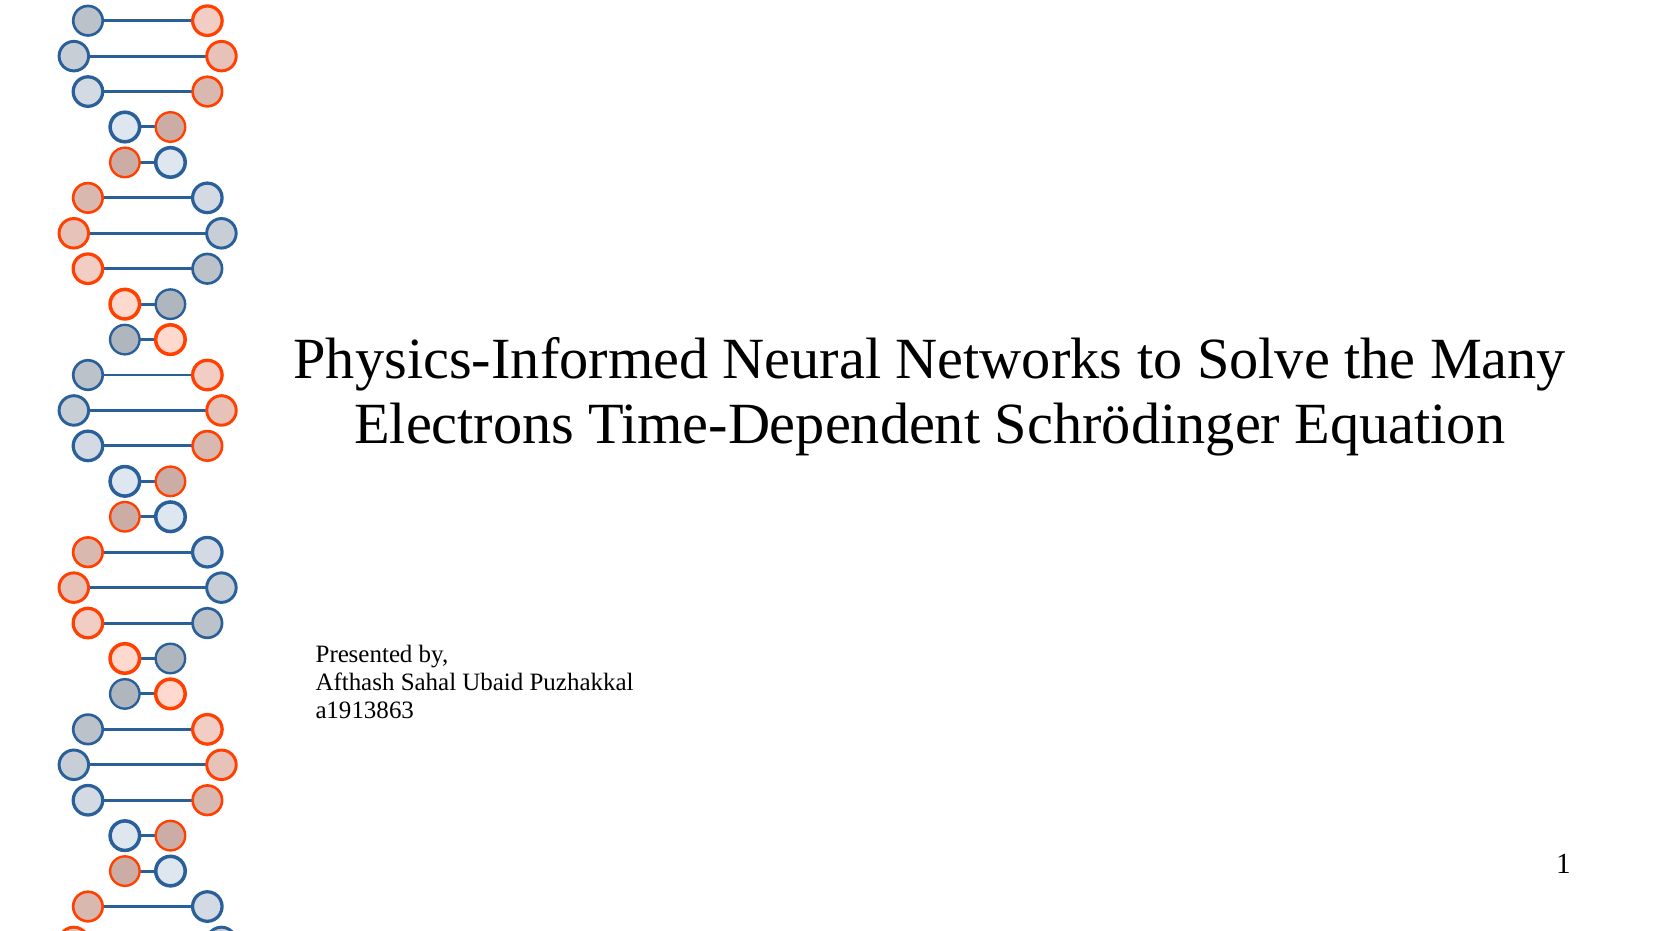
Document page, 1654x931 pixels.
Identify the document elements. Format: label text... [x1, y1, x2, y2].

text_box Presented by, Afthash Sahal Ubaid Puzhakkal a1913863 [300, 633, 651, 737]
subtitle Physics-Informed Neural Networks to Solve the Many Electrons Time-Dependent Schrödinger Equation [265, 35, 1595, 748]
